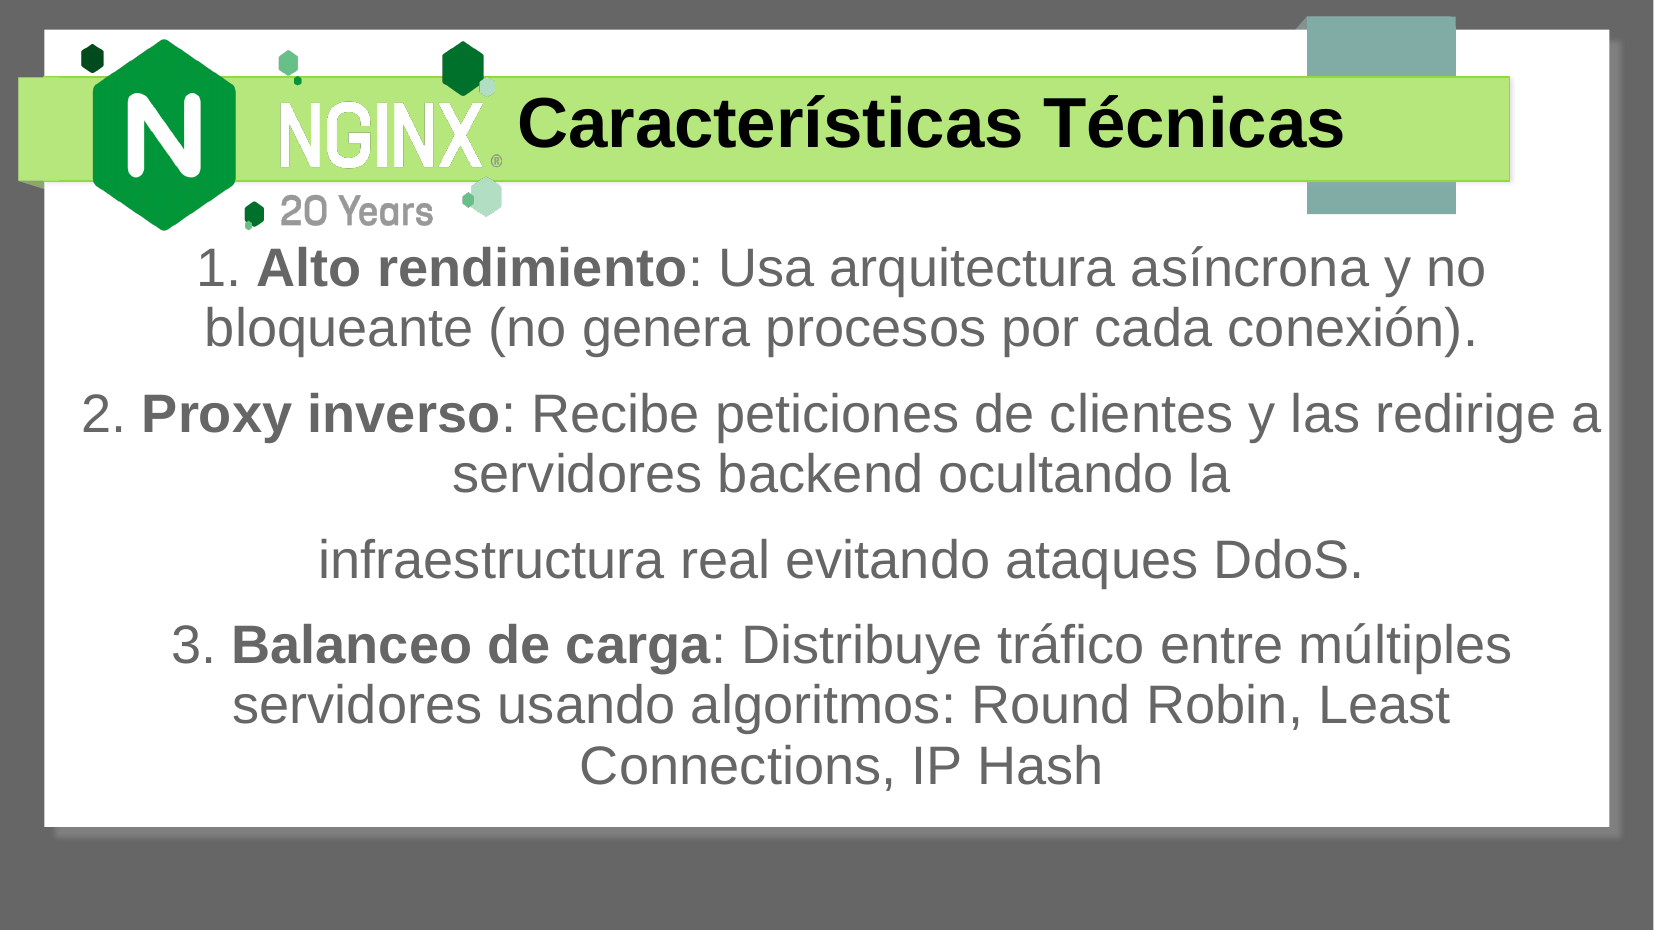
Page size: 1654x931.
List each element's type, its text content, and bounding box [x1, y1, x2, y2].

picture [74, 37, 502, 237]
title Características Técnicas [517, 38, 1611, 207]
subtitle 1. Alto rendimiento: Usa arquitectura asíncrona y no bloqueante (no genera procesos por cada conexión). 2. Proxy inverso: Recibe peticiones de clientes y las redirige a servidores backend ocultando la infraestructura real evitando ataques DdoS. 3. Balanceo de carga: Distribuye tráfico entre múltiples servidores usando algoritmos: Round Robin, Least Connections, IP Hash [74, 221, 1611, 813]
